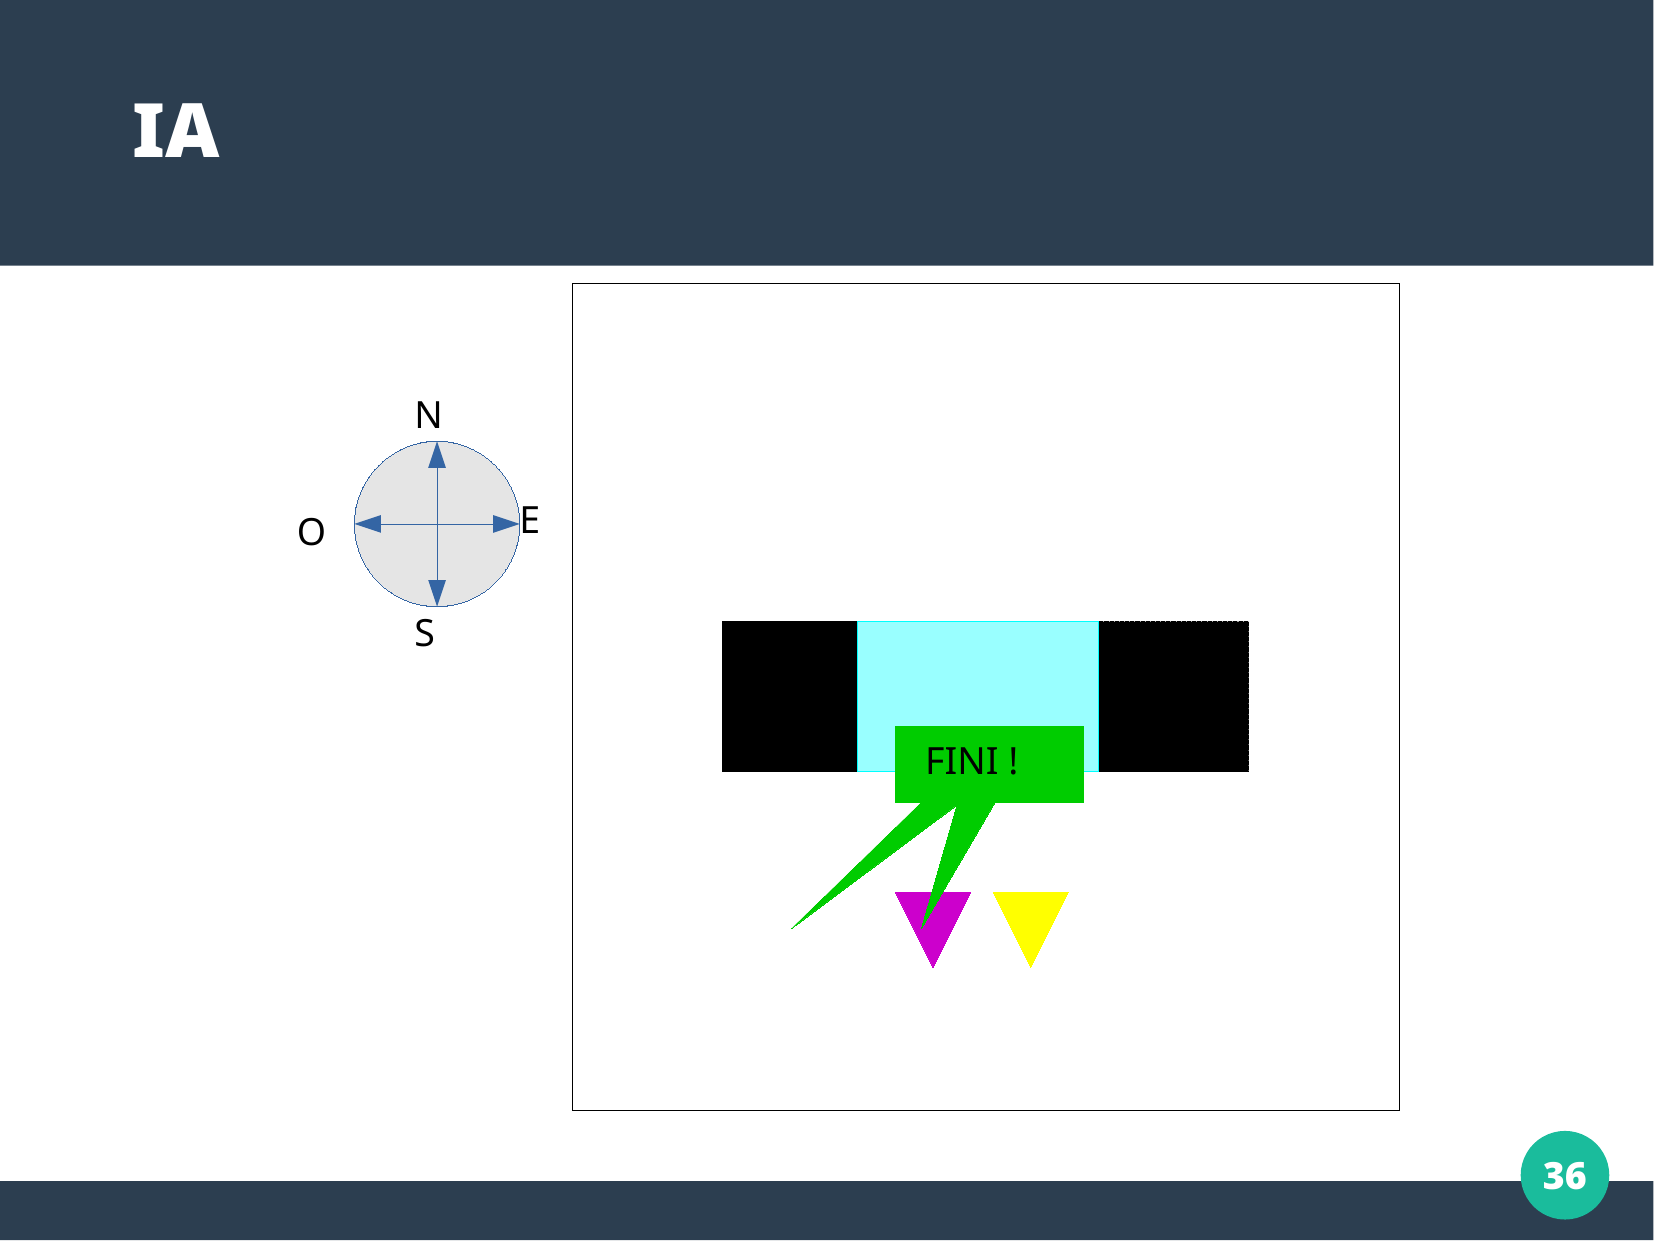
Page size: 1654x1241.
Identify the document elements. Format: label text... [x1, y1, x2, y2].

text_box [722, 621, 1249, 968]
text_box O [282, 497, 355, 579]
text_box [355, 525, 437, 599]
text_box FINI ! [910, 726, 1076, 800]
text_box [438, 447, 511, 524]
text_box E [504, 486, 573, 562]
title IA [59, 49, 1595, 207]
text_box [993, 892, 1069, 968]
text_box [572, 283, 1400, 1111]
text_box [355, 450, 437, 524]
text_box S [399, 599, 468, 675]
text_box [438, 525, 511, 601]
text_box N [399, 381, 468, 457]
